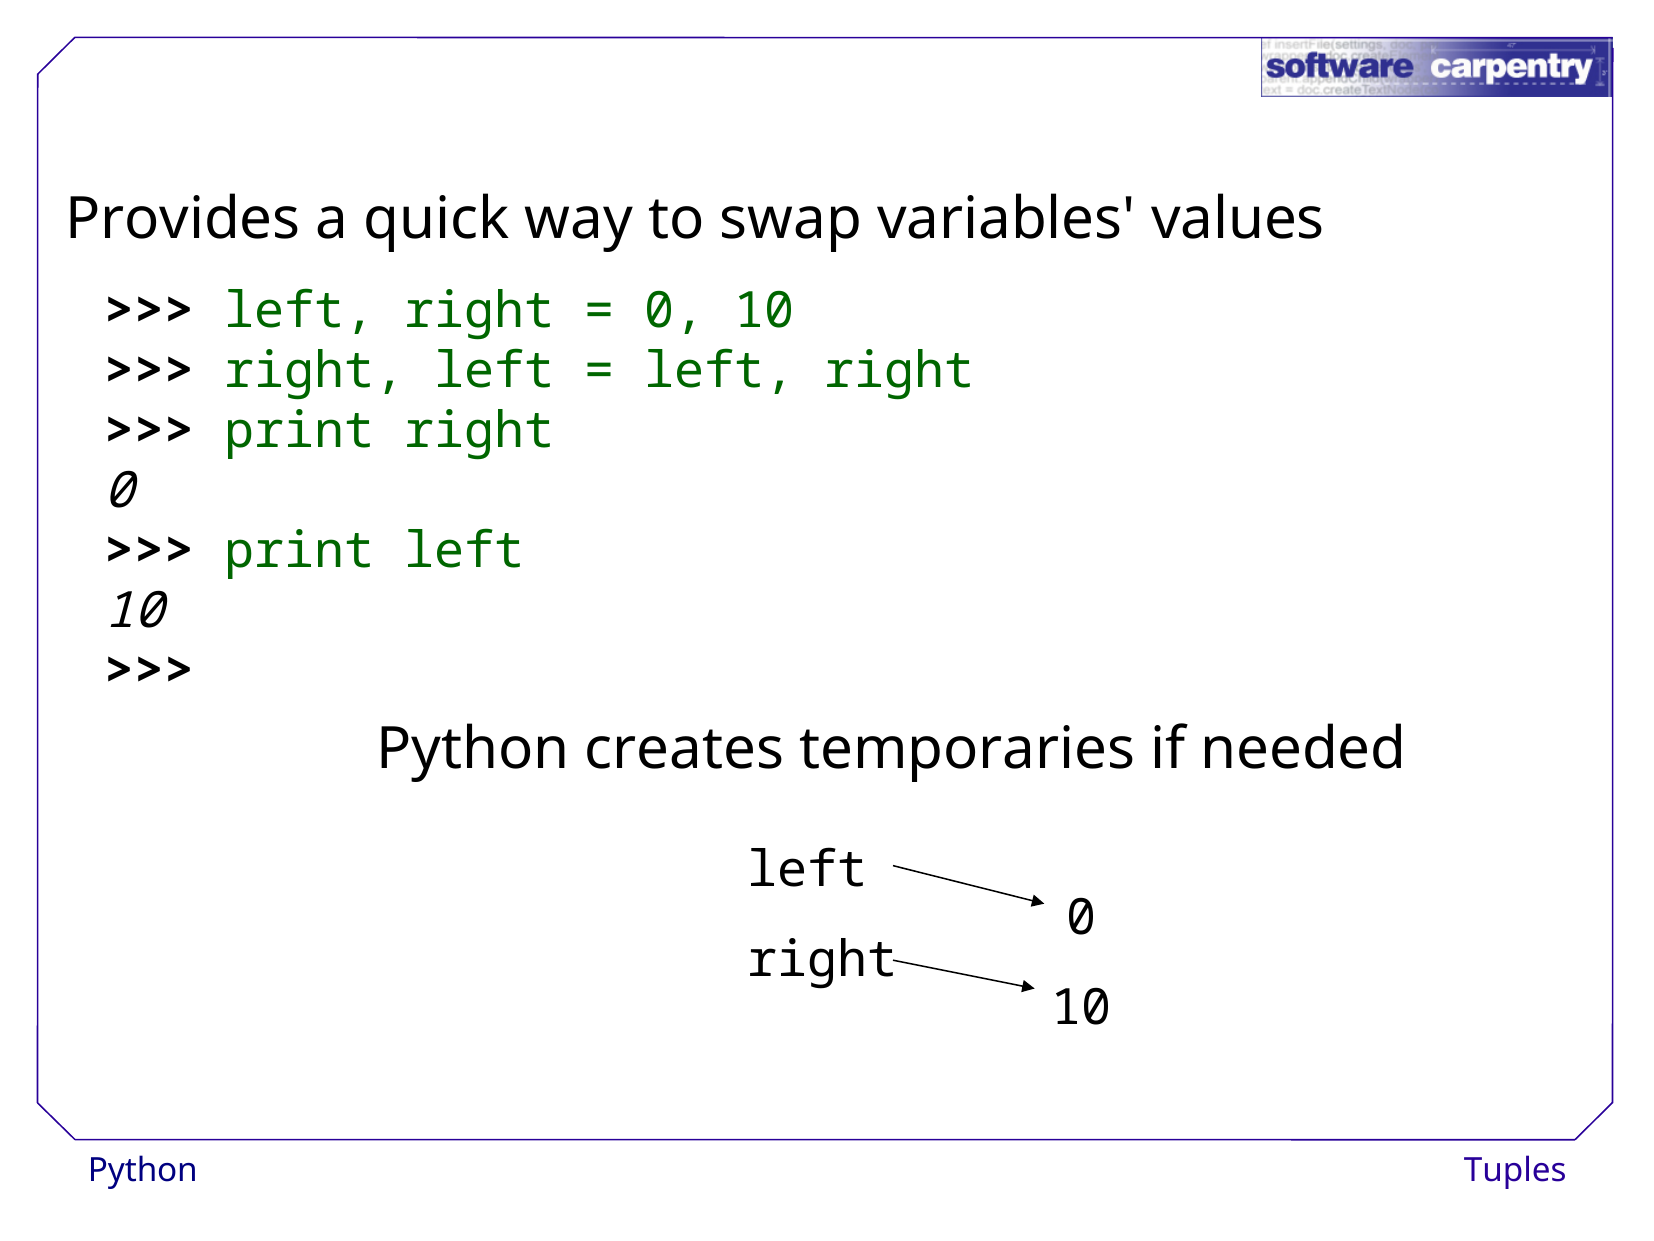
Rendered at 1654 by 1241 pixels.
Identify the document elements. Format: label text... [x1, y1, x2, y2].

text_box Provides a quick way to swap variables' values [50, 138, 1491, 259]
text_box >>> left, right = 0, 10 >>> right, left = left, right >>> print right 0 >>> print left 10 >>> [89, 270, 1167, 715]
text_box left right [732, 799, 903, 1083]
text_box Python creates temporaries if needed [361, 667, 1572, 788]
text_box 0 10 [996, 846, 1167, 1055]
picture [1261, 39, 1613, 97]
